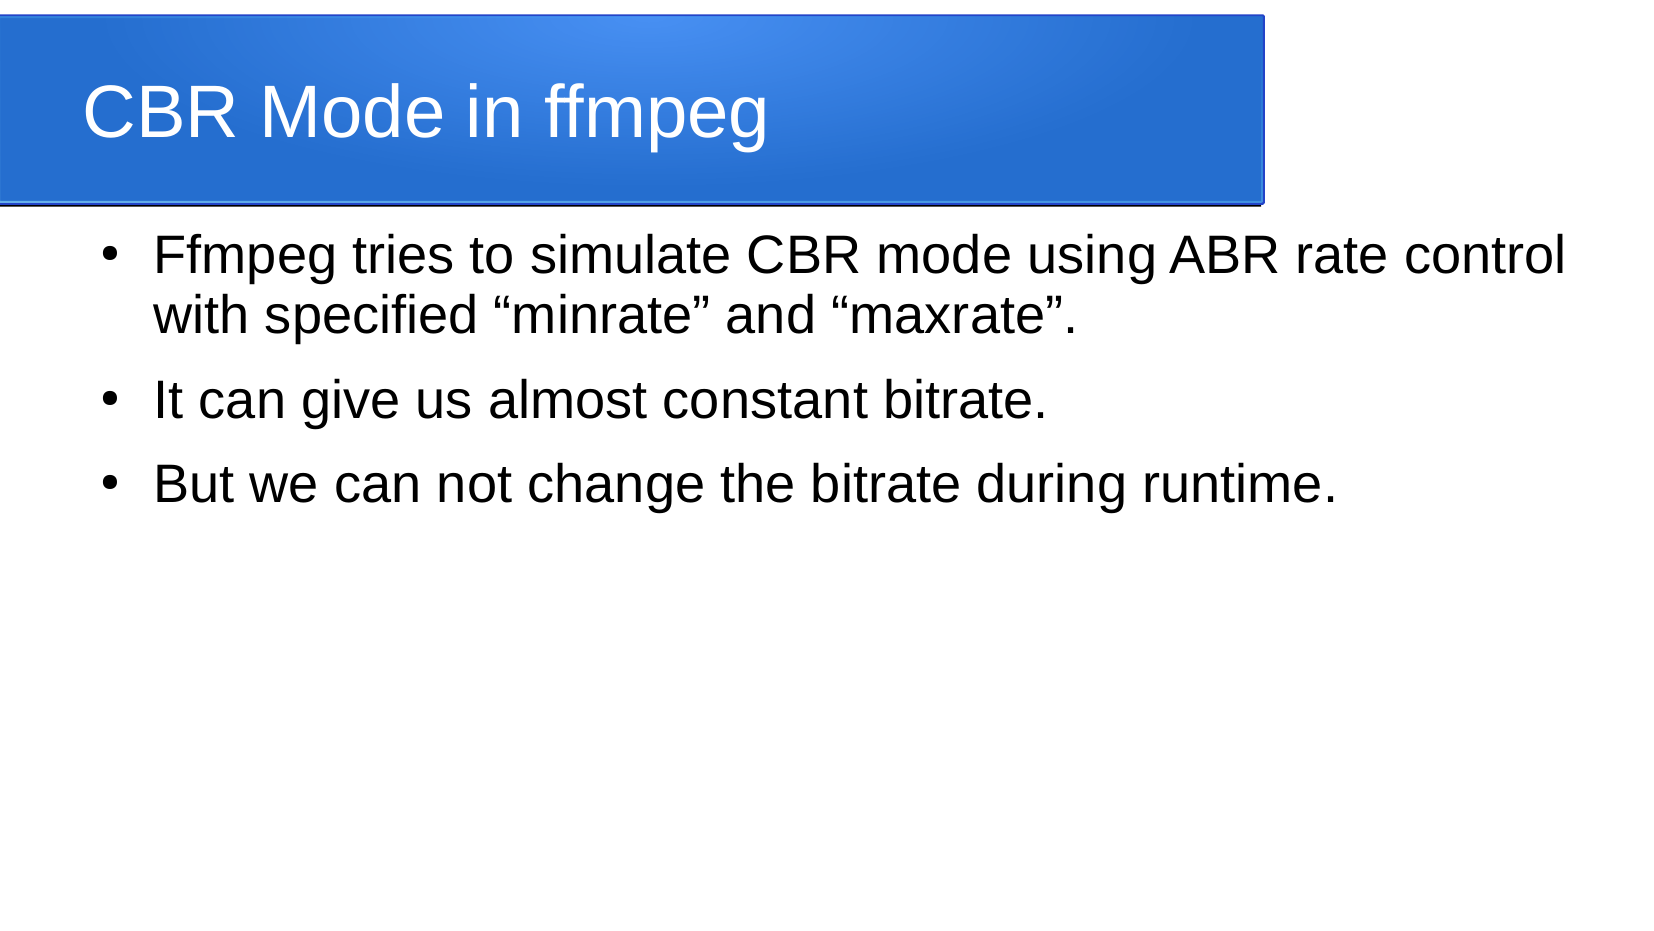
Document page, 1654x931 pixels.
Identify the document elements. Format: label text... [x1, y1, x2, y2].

title CBR Mode in ffmpeg [82, 35, 1235, 189]
list Ffmpeg tries to simulate CBR mode using ABR rate control with specified “minrate” and “maxrate”. It can give us almost constant bitrate. But we can not change the bitrate during runtime. [82, 224, 1571, 764]
